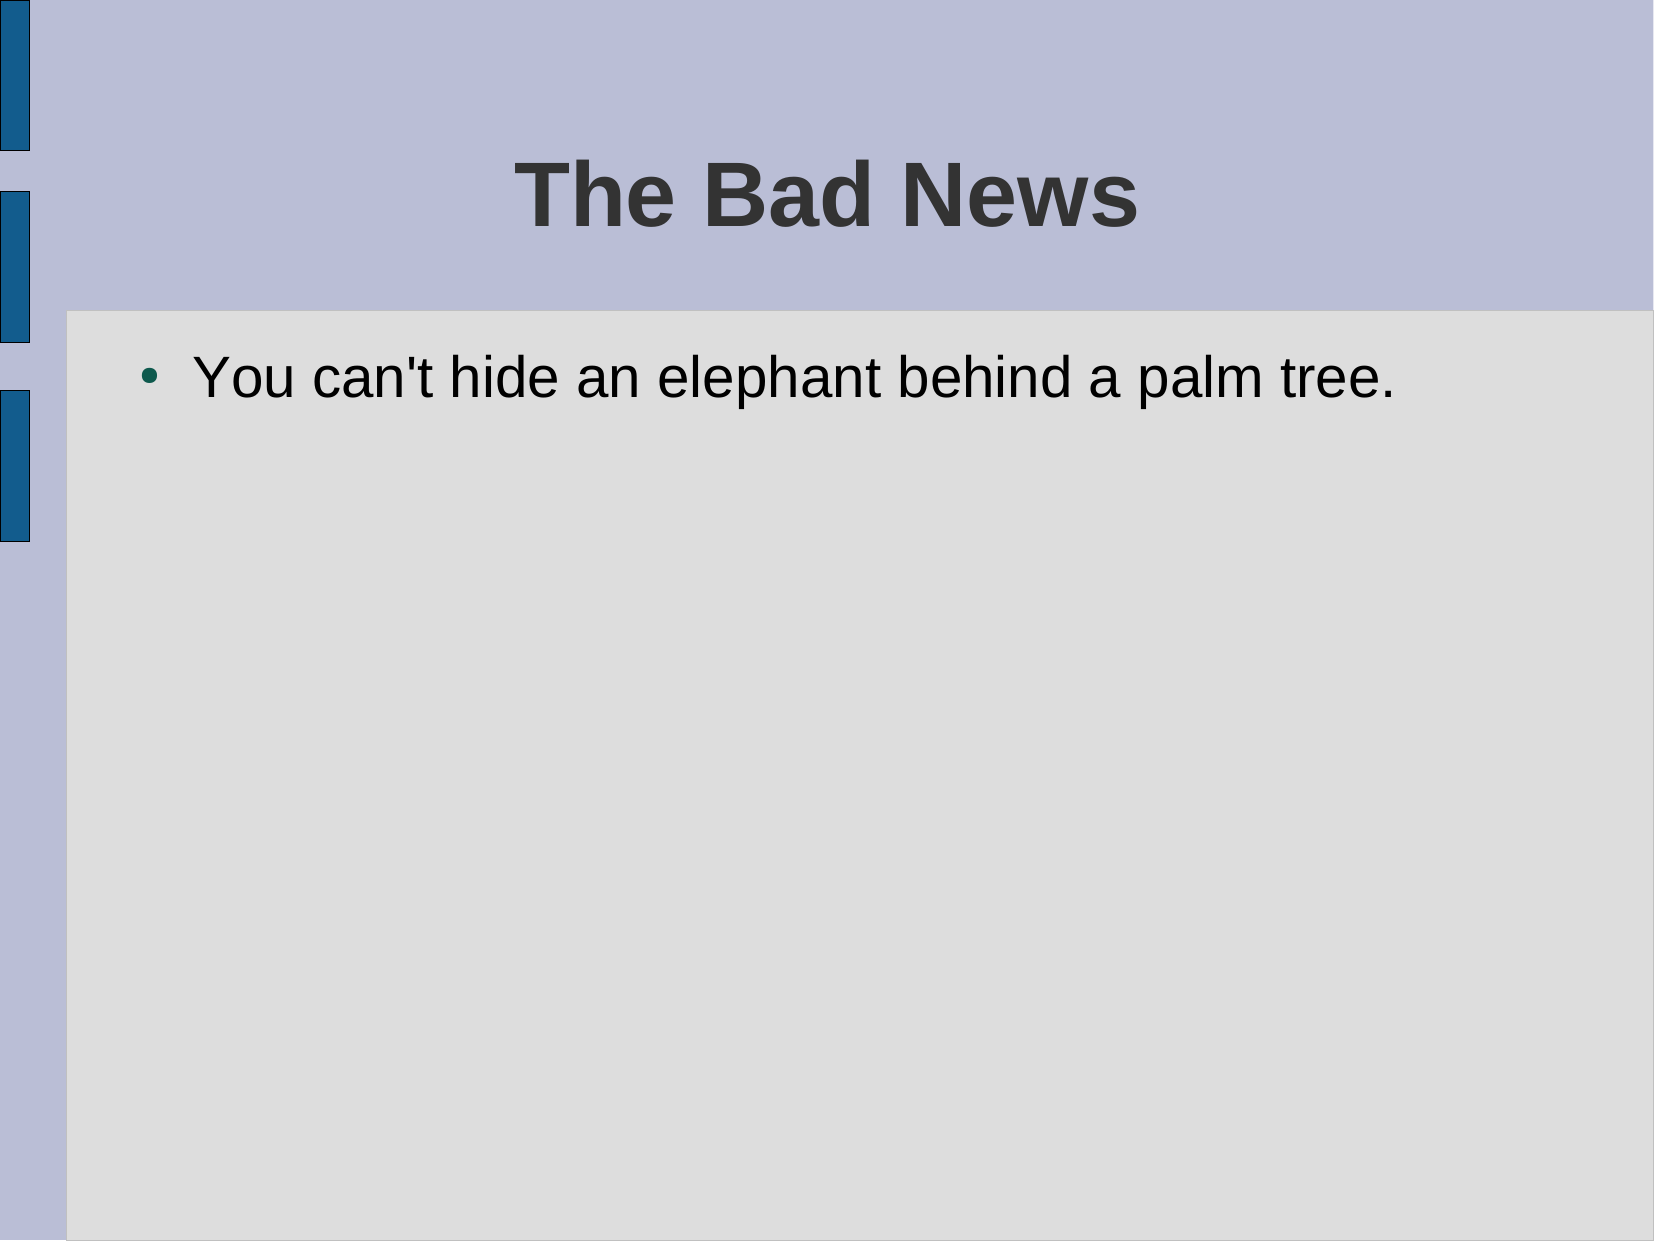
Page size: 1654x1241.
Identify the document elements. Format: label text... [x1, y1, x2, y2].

title The Bad News [121, 91, 1534, 299]
list You can't hide an elephant behind a palm tree. [121, 344, 1534, 1127]
